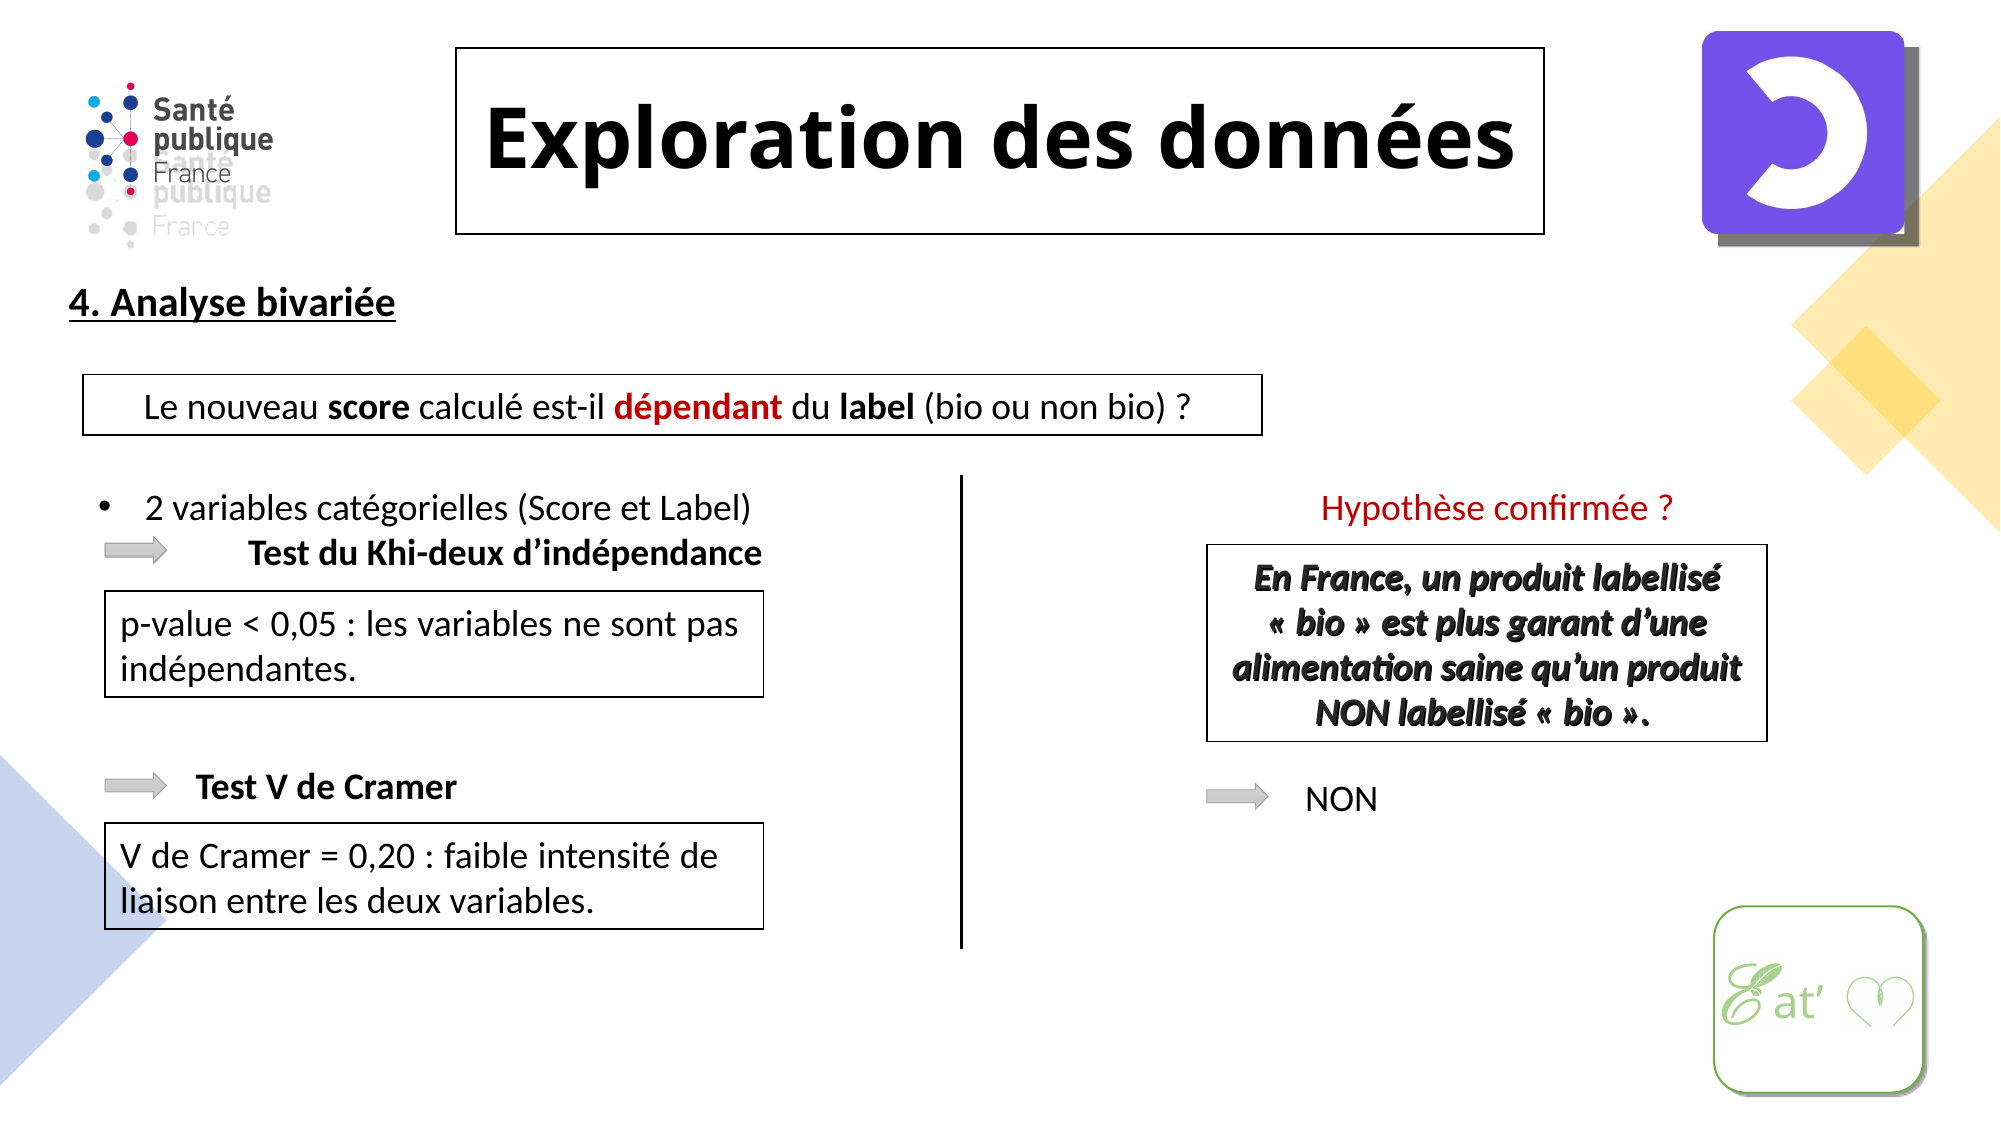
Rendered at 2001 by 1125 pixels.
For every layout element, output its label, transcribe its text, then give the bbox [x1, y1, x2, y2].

text_box 4. Analyse bivariée [53, 267, 710, 334]
title Exploration des données [455, 48, 1544, 235]
text_box [105, 772, 167, 799]
text_box [1714, 906, 1924, 1093]
text_box Test V de Cramer [180, 754, 710, 816]
picture [83, 46, 323, 237]
picture [1716, 957, 1787, 1029]
text_box at’ [1757, 965, 1874, 1036]
text_box [0, 754, 157, 1086]
text_box [1206, 783, 1269, 810]
picture [1844, 974, 1917, 1033]
text_box NON [1290, 766, 1408, 827]
text_box p-value < 0,05 : les variables ne sont pas indépendantes. [105, 591, 764, 698]
text_box 2 variables catégorielles (Score et Label) Test du Khi-deux d’indépendance [83, 475, 858, 582]
text_box V de Cramer = 0,20 : faible intensité de liaison entre les deux variables. [105, 823, 764, 930]
picture [1702, 31, 1905, 234]
text_box En France, un produit labellisé « bio » est plus garant d’une alimentation saine qu’un produit NON labellisé « bio ». [1206, 544, 1767, 742]
text_box Le nouveau score calculé est-il dépendant du label (bio ou non bio) ? [83, 374, 1263, 435]
text_box [1791, 116, 2000, 533]
text_box [105, 536, 167, 564]
text_box Hypothèse confirmée ? [1306, 475, 1703, 536]
